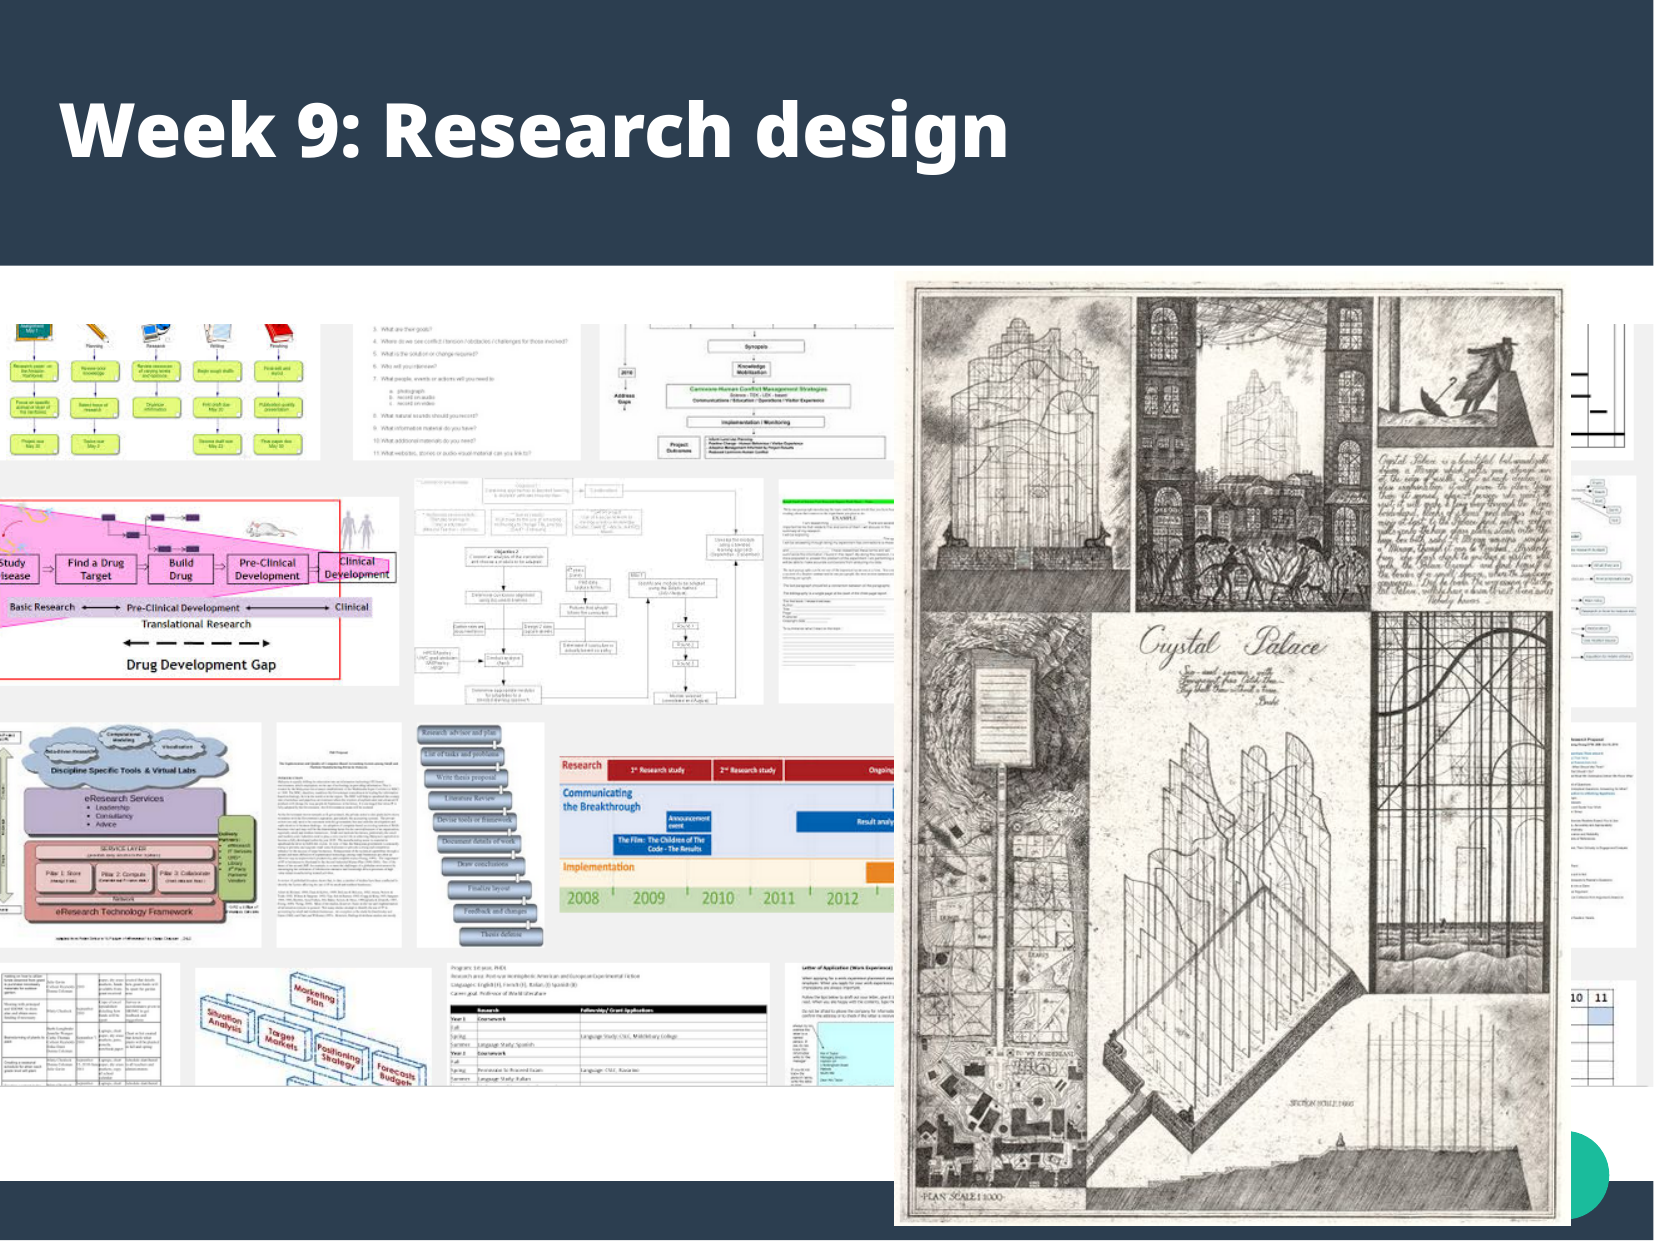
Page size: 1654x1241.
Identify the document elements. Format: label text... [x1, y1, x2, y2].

picture [0, 271, 1654, 1226]
title Week 9: Research design [59, 49, 1595, 207]
